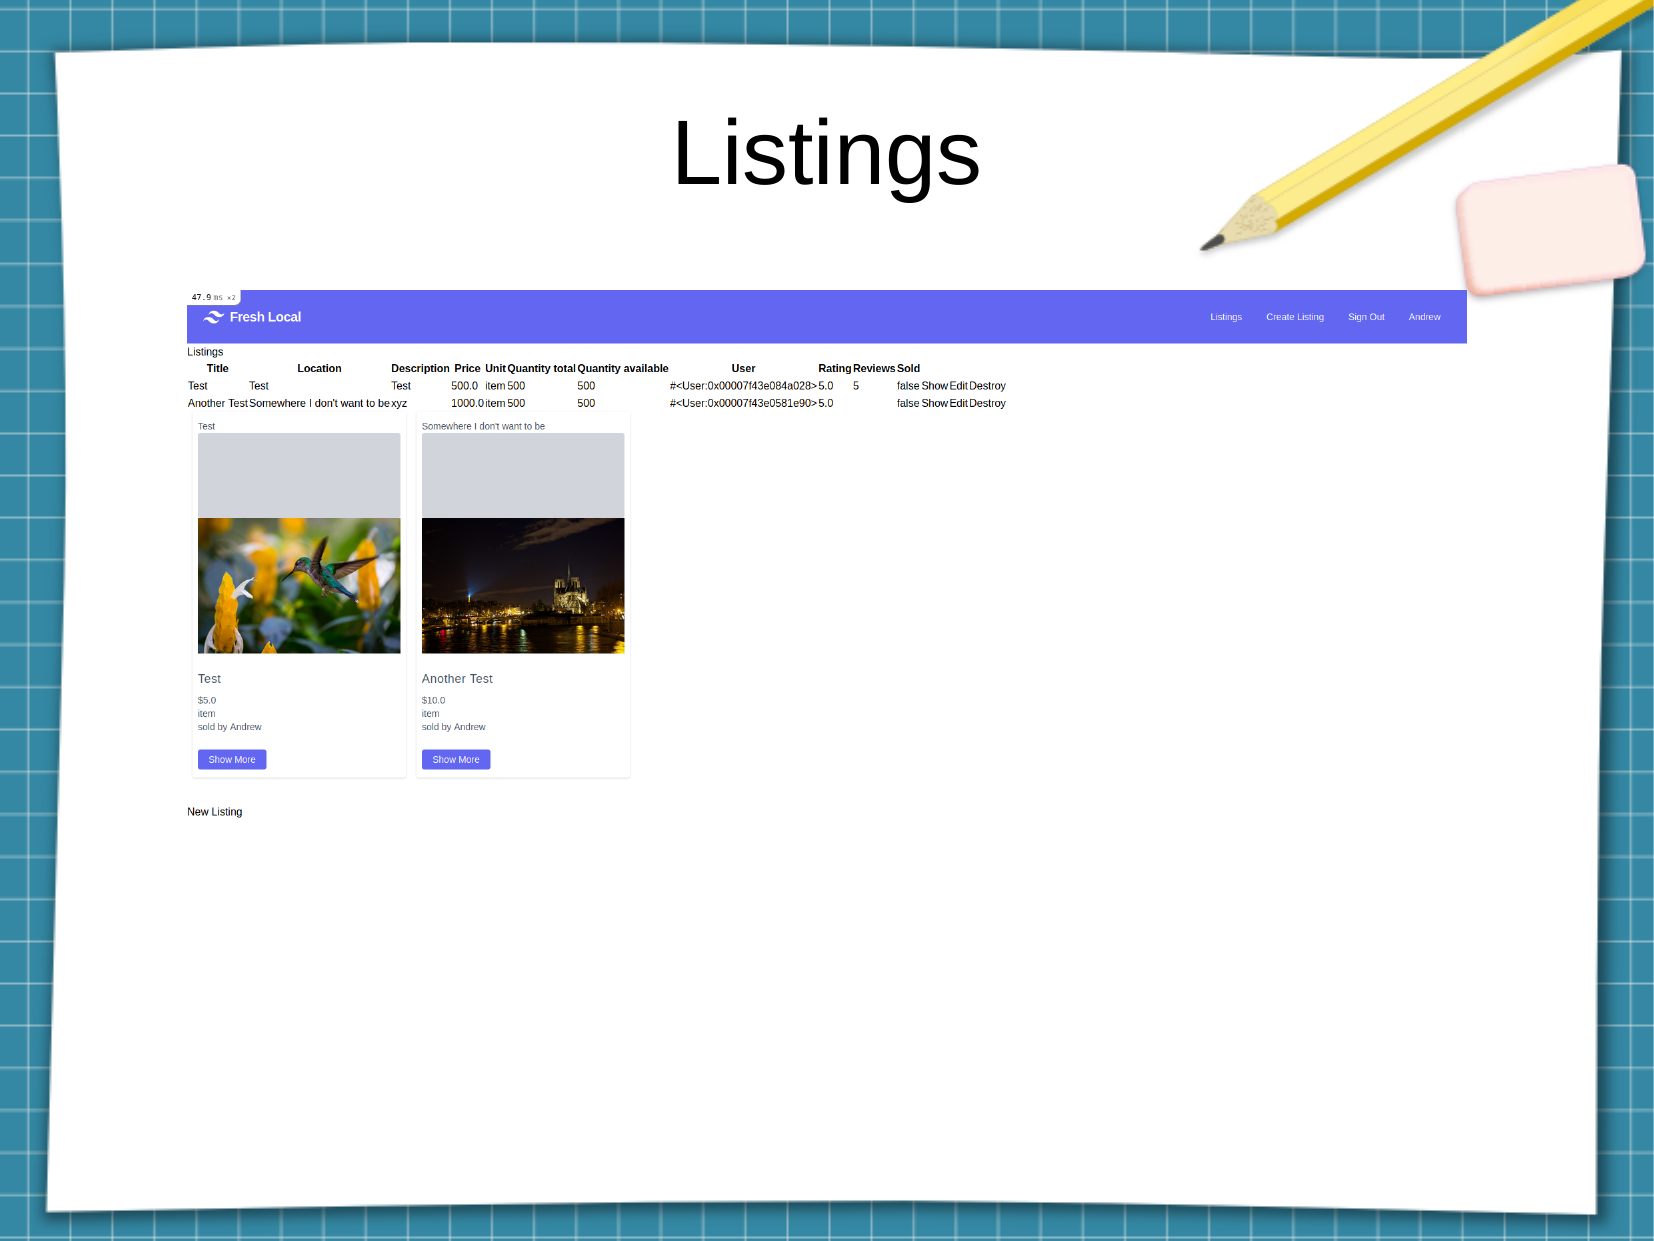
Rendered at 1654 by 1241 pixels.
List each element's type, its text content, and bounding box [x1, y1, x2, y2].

picture [0, 0, 1654, 1241]
title Listings [82, 49, 1571, 257]
